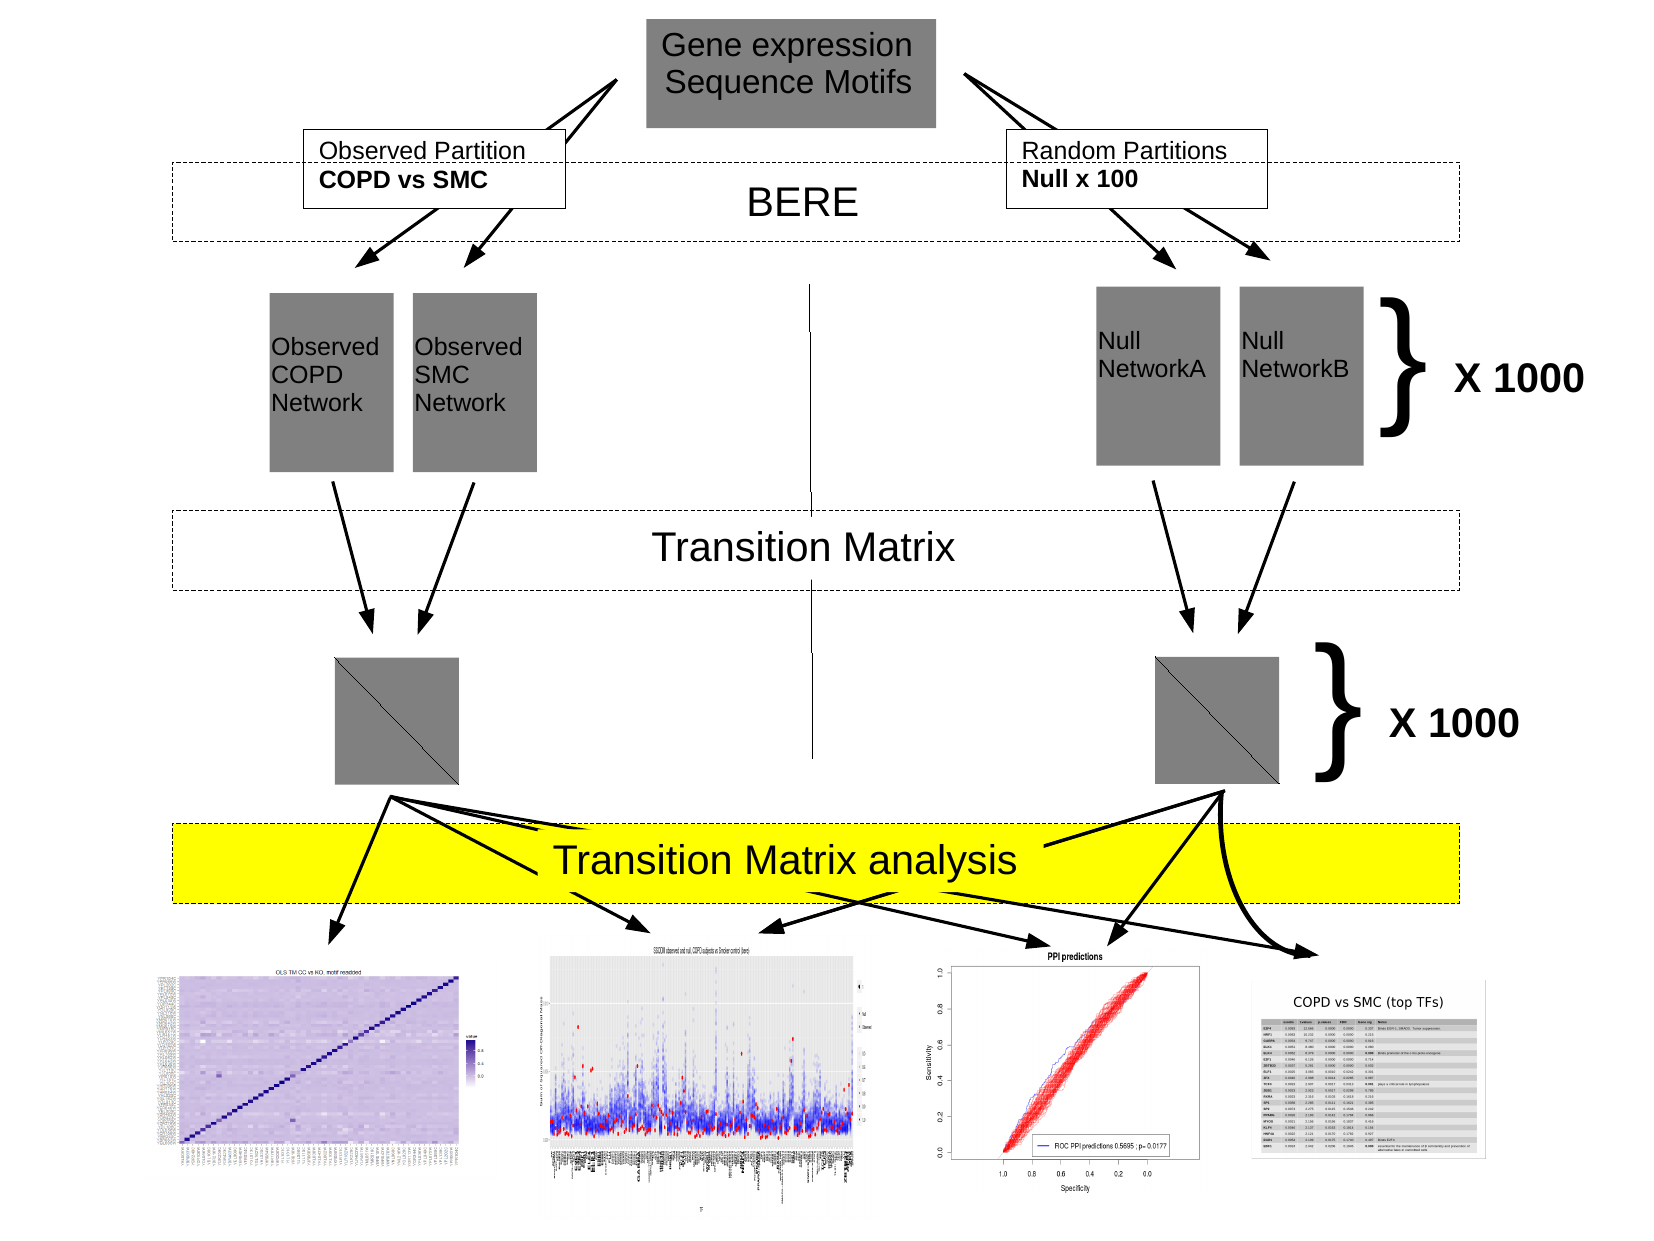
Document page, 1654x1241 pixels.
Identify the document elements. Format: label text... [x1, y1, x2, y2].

text_box Null NetworkB [1226, 319, 1363, 429]
text_box [348, 823, 589, 904]
text_box [446, 823, 537, 871]
text_box Observed Partition COPD vs SMC [303, 129, 566, 209]
text_box [1142, 823, 1460, 904]
text_box [412, 293, 537, 325]
text_box [269, 293, 394, 325]
picture [1251, 980, 1486, 1159]
text_box [1155, 656, 1280, 784]
text_box [828, 893, 881, 900]
text_box Transition Matrix analysis [537, 829, 1044, 893]
text_box [269, 436, 394, 473]
picture [920, 946, 1215, 1198]
text_box Gene expression Sequence Motifs [646, 19, 937, 129]
text_box [1096, 286, 1221, 319]
text_box [412, 436, 537, 473]
text_box } [1298, 608, 1401, 839]
text_box [969, 823, 1196, 904]
text_box [172, 823, 377, 904]
text_box [1239, 286, 1363, 319]
picture [144, 960, 498, 1180]
text_box X 1000 [1374, 692, 1536, 756]
text_box [868, 893, 1002, 904]
text_box [1239, 429, 1363, 466]
text_box [334, 657, 459, 785]
text_box [520, 823, 562, 829]
text_box Random Partitions Null x 100 [1006, 129, 1268, 209]
text_box X 1000 [1439, 347, 1601, 411]
text_box [558, 823, 1110, 844]
text_box BERE [731, 171, 880, 235]
text_box [580, 893, 848, 904]
text_box Observed COPD Network [256, 325, 399, 436]
text_box } [1363, 263, 1466, 494]
picture [537, 933, 879, 1220]
text_box [1096, 429, 1221, 466]
text_box Null NetworkA [1083, 319, 1226, 429]
text_box Transition Matrix [636, 516, 978, 580]
text_box Observed SMC Network [399, 325, 570, 436]
